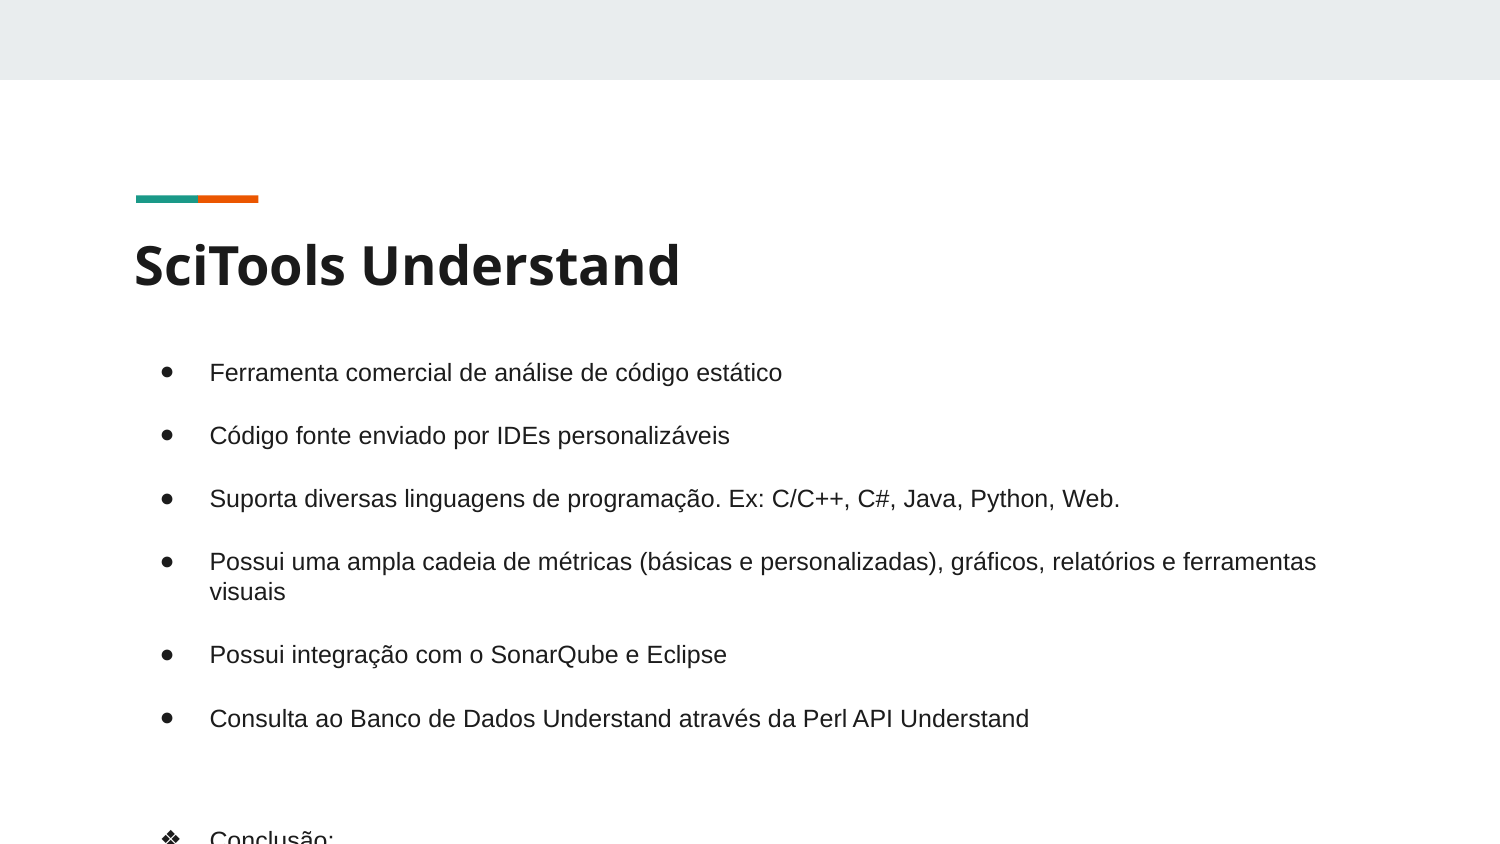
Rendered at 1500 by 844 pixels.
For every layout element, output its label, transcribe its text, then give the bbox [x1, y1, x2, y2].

list Ferramenta comercial de análise de código estático Código fonte enviado por IDEs personalizáveis Suporta diversas linguagens de programação. Ex: C/C++, C#, Java, Python, Web. Possui uma ampla cadeia de métricas (básicas e personalizadas), gráficos, relatórios e ferramentas visuais Possui integração com o SonarQube e Eclipse Consulta ao Banco de Dados Understand através da Perl API Understand Conclusão: Facilidade na manutenção, medição e visualização de códigos-fonte. Funciona em diversos SOs (Windows, Linux, Solaris e Mac). Facilidade de visualização de informações e como tais informações são utilizadas. Facilidade para navegação nas informações. [119, 341, 1381, 712]
title SciTools Understand [119, 216, 1381, 305]
